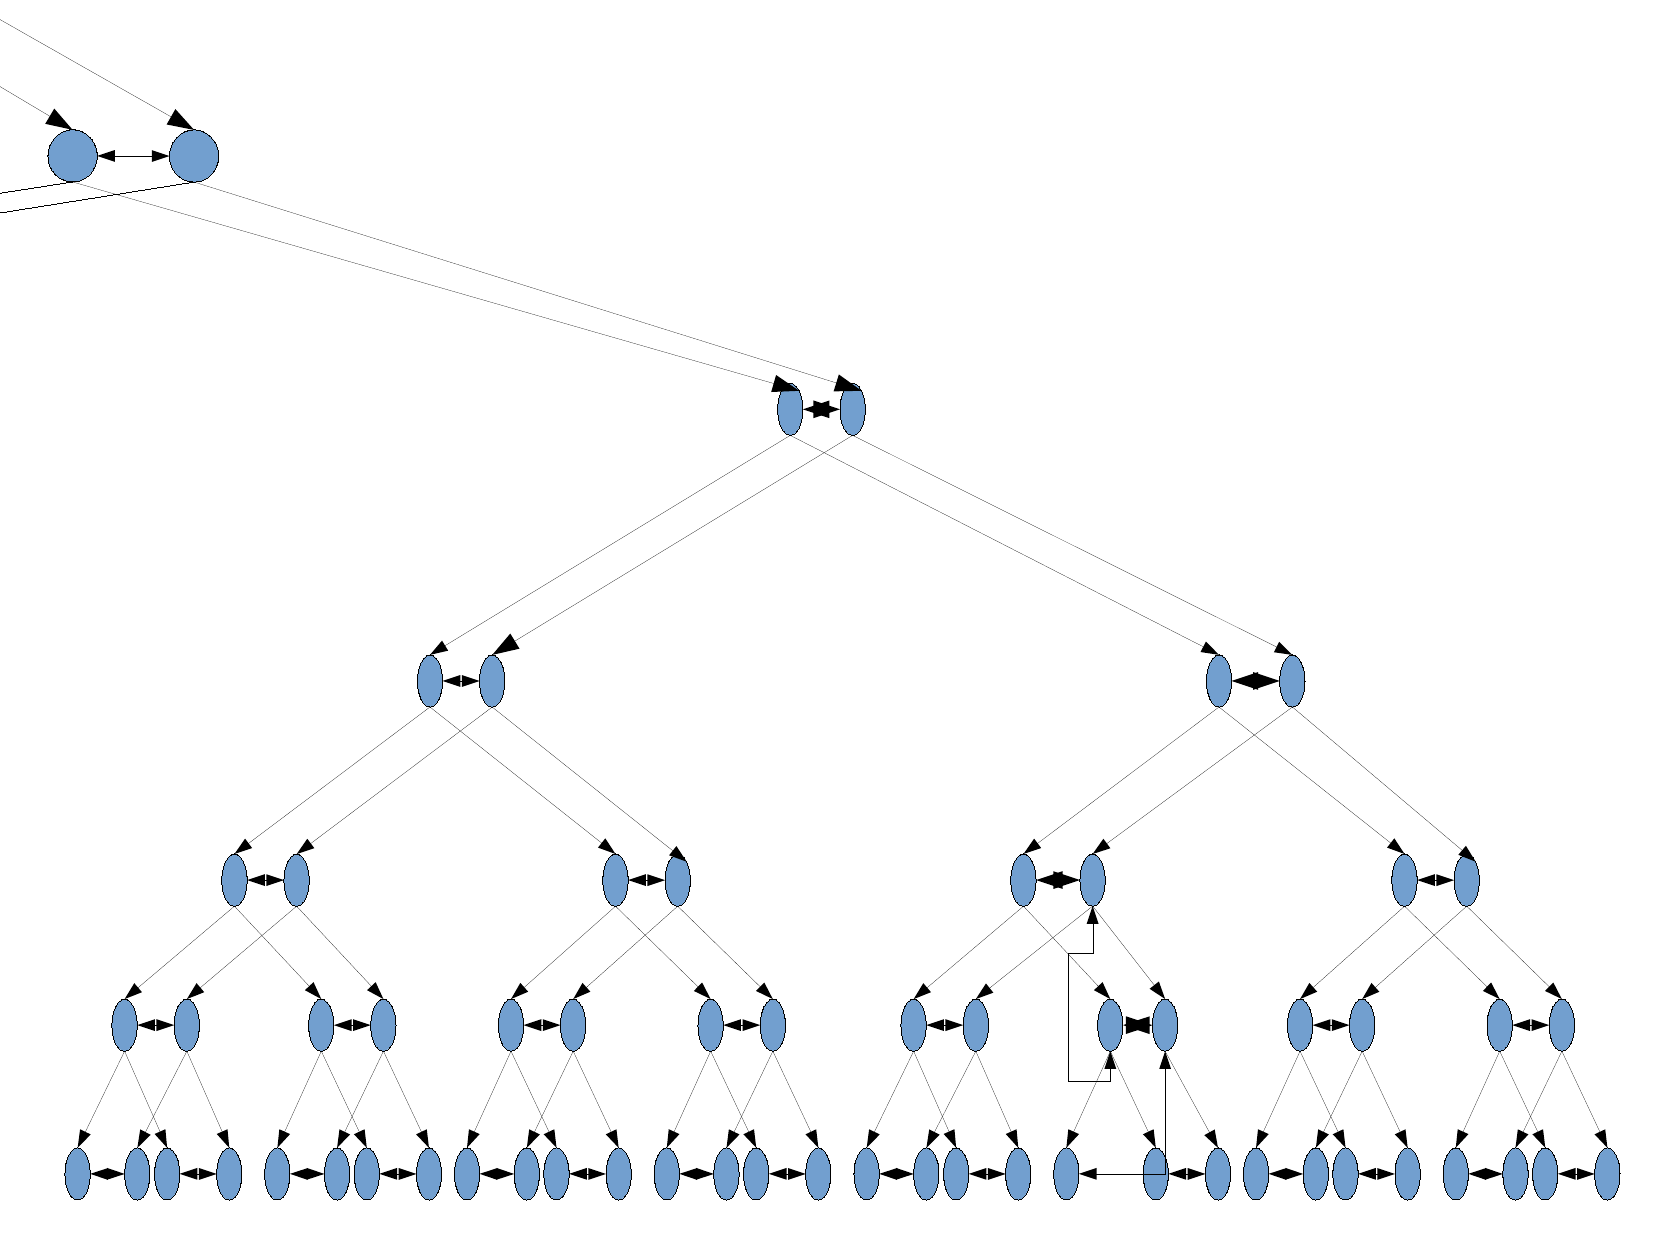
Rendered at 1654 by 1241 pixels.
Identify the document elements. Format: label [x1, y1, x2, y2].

text_box [963, 999, 989, 1052]
text_box [1243, 1147, 1269, 1200]
text_box [777, 391, 803, 435]
text_box [1053, 1147, 1079, 1200]
text_box [943, 1148, 969, 1200]
text_box [111, 999, 138, 1052]
text_box [1143, 1147, 1165, 1174]
text_box [1395, 1147, 1421, 1201]
text_box [1502, 1147, 1529, 1201]
text_box [713, 1147, 740, 1201]
text_box [654, 1147, 680, 1200]
text_box [790, 383, 799, 390]
text_box [743, 1148, 769, 1200]
text_box [853, 1147, 880, 1200]
text_box [221, 854, 248, 906]
text_box [1097, 999, 1123, 1052]
text_box [840, 391, 866, 435]
text_box [805, 1147, 831, 1201]
text_box [1079, 854, 1106, 906]
text_box [283, 854, 310, 906]
text_box [514, 1148, 540, 1201]
text_box [697, 999, 724, 1052]
text_box [1279, 655, 1306, 707]
text_box [498, 999, 524, 1051]
text_box [1349, 999, 1375, 1052]
text_box [1487, 999, 1513, 1052]
text_box [154, 1148, 180, 1200]
text_box [1287, 999, 1313, 1051]
text_box [913, 1147, 939, 1201]
text_box [264, 1147, 290, 1200]
text_box [1454, 857, 1480, 906]
text_box [124, 1147, 150, 1201]
text_box [1391, 854, 1418, 906]
text_box [1332, 1147, 1359, 1200]
text_box [479, 654, 505, 707]
text_box [853, 383, 862, 390]
text_box [417, 655, 443, 707]
text_box [169, 129, 219, 182]
text_box [64, 1147, 91, 1200]
text_box [606, 1147, 632, 1201]
text_box [560, 999, 586, 1052]
text_box [370, 999, 397, 1052]
text_box [1532, 1148, 1558, 1200]
text_box [1206, 655, 1232, 707]
text_box [174, 999, 200, 1052]
text_box [1010, 854, 1037, 906]
text_box [1152, 999, 1178, 1051]
text_box [665, 857, 691, 906]
text_box [1143, 1158, 1169, 1200]
text_box [47, 129, 98, 182]
text_box [1005, 1148, 1031, 1201]
text_box [1443, 1148, 1469, 1200]
text_box [602, 854, 629, 906]
text_box [324, 1147, 350, 1201]
text_box [1549, 999, 1575, 1051]
text_box [1303, 1148, 1329, 1201]
text_box [416, 1147, 442, 1201]
text_box [308, 999, 334, 1052]
text_box [760, 999, 786, 1051]
text_box [1205, 1148, 1231, 1201]
text_box [900, 999, 927, 1052]
text_box [454, 1147, 480, 1200]
text_box [543, 1147, 570, 1200]
text_box [216, 1147, 242, 1201]
text_box [1594, 1147, 1621, 1201]
text_box [354, 1147, 380, 1200]
